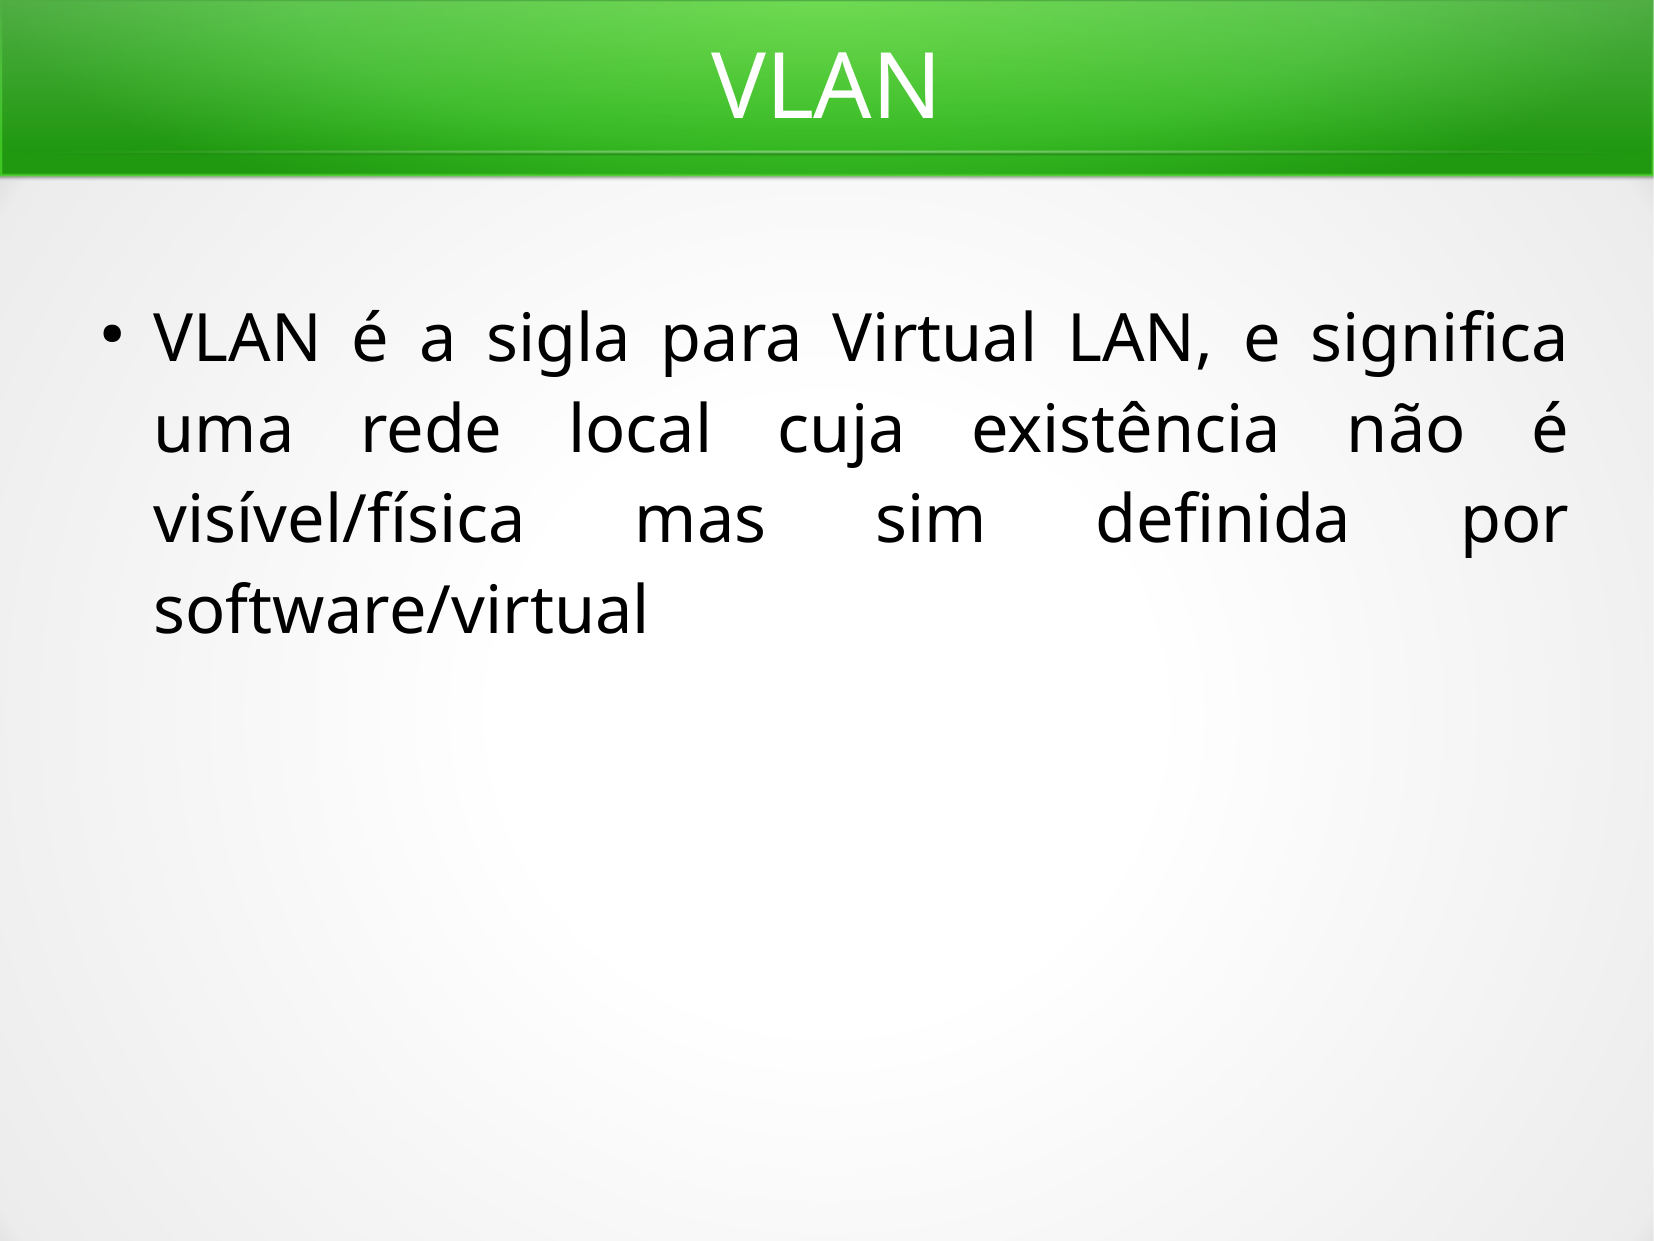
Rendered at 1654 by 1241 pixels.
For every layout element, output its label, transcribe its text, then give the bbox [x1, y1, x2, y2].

title VLAN [82, 11, 1571, 154]
list VLAN é a sigla para Virtual LAN, e significa uma rede local cuja existência não é visível/física mas sim definida por software/virtual [82, 290, 1571, 1010]
picture [0, 0, 1654, 1241]
